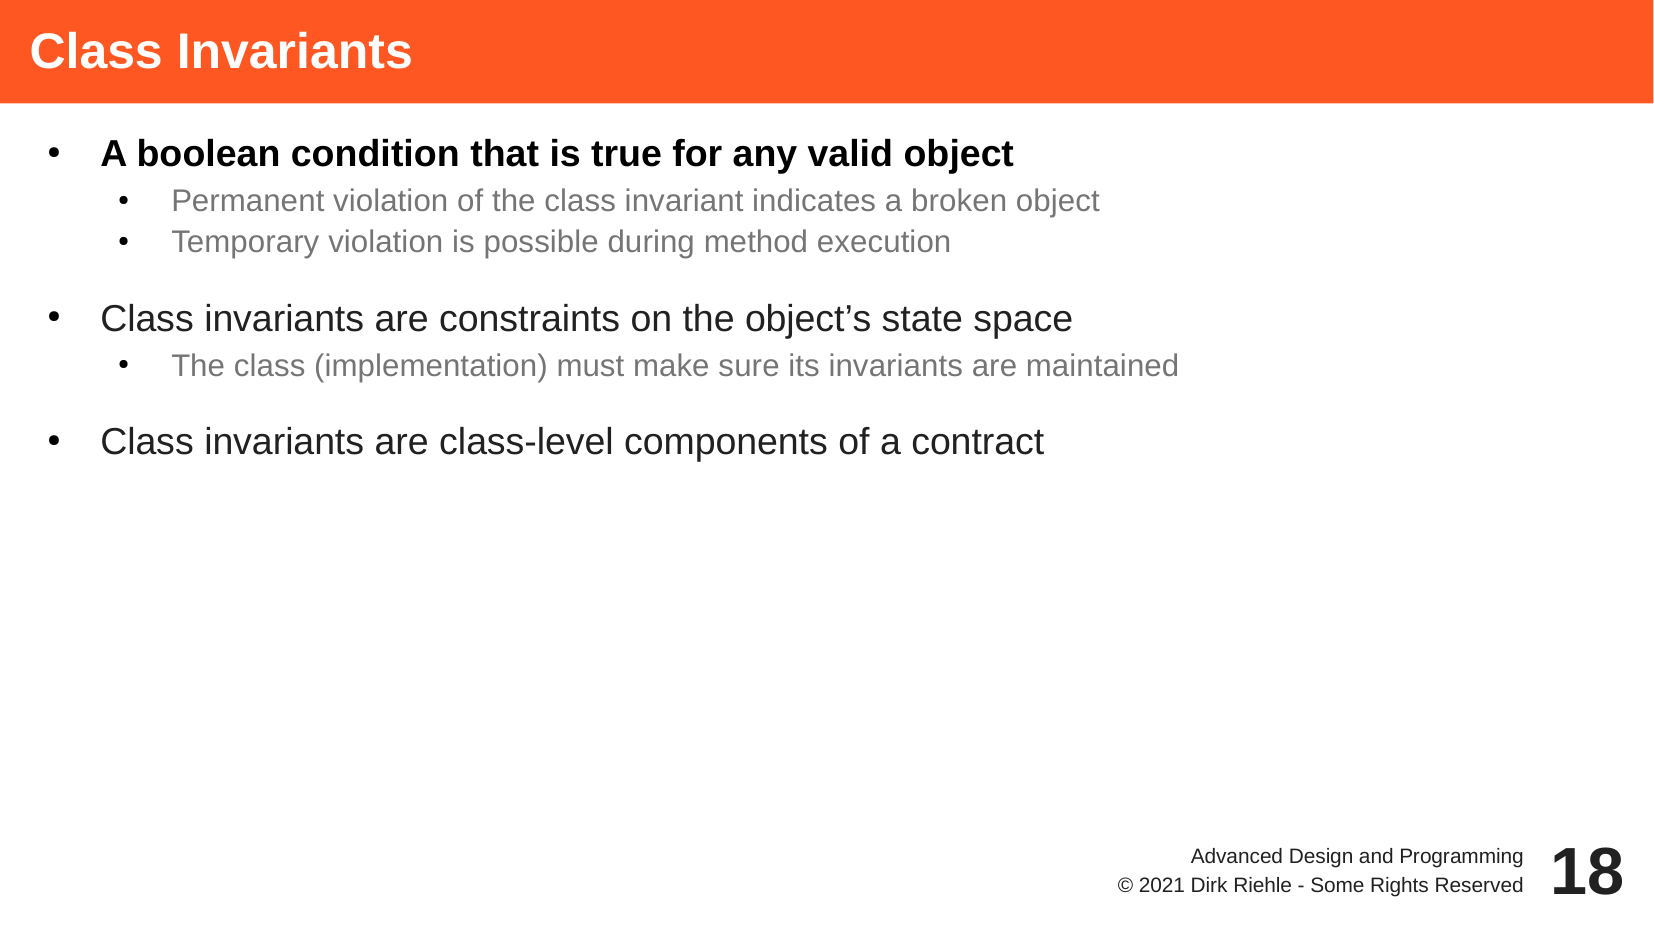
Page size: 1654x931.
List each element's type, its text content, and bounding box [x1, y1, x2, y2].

list A boolean condition that is true for any valid object Permanent violation of the class invariant indicates a broken object Temporary violation is possible during method execution Class invariants are constraints on the object’s state space The class (implementation) must make sure its invariants are maintained Class invariants are class-level components of a contract [29, 132, 1625, 813]
title Class Invariants [0, 0, 1654, 104]
